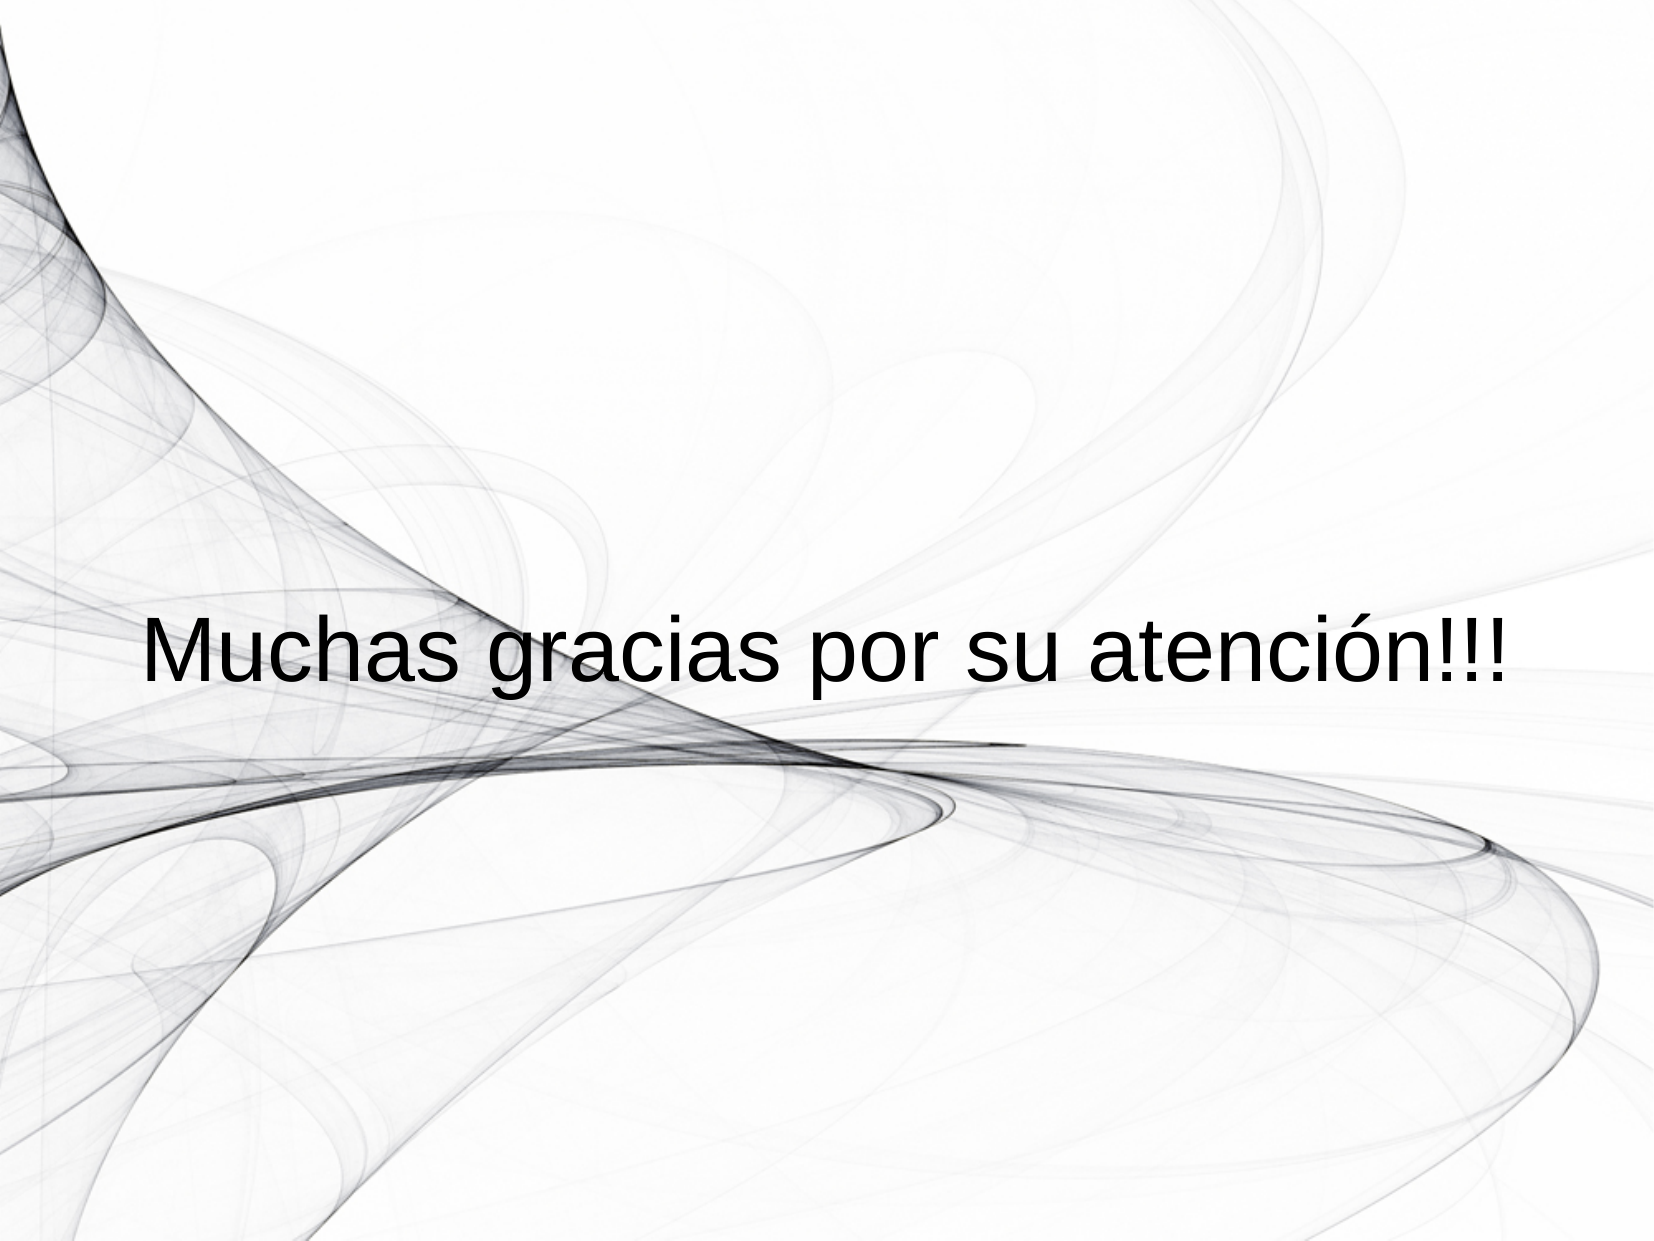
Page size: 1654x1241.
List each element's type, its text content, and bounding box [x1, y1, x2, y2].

subtitle Muchas gracias por su atención!!! [82, 290, 1571, 1010]
picture [0, 0, 1654, 1241]
